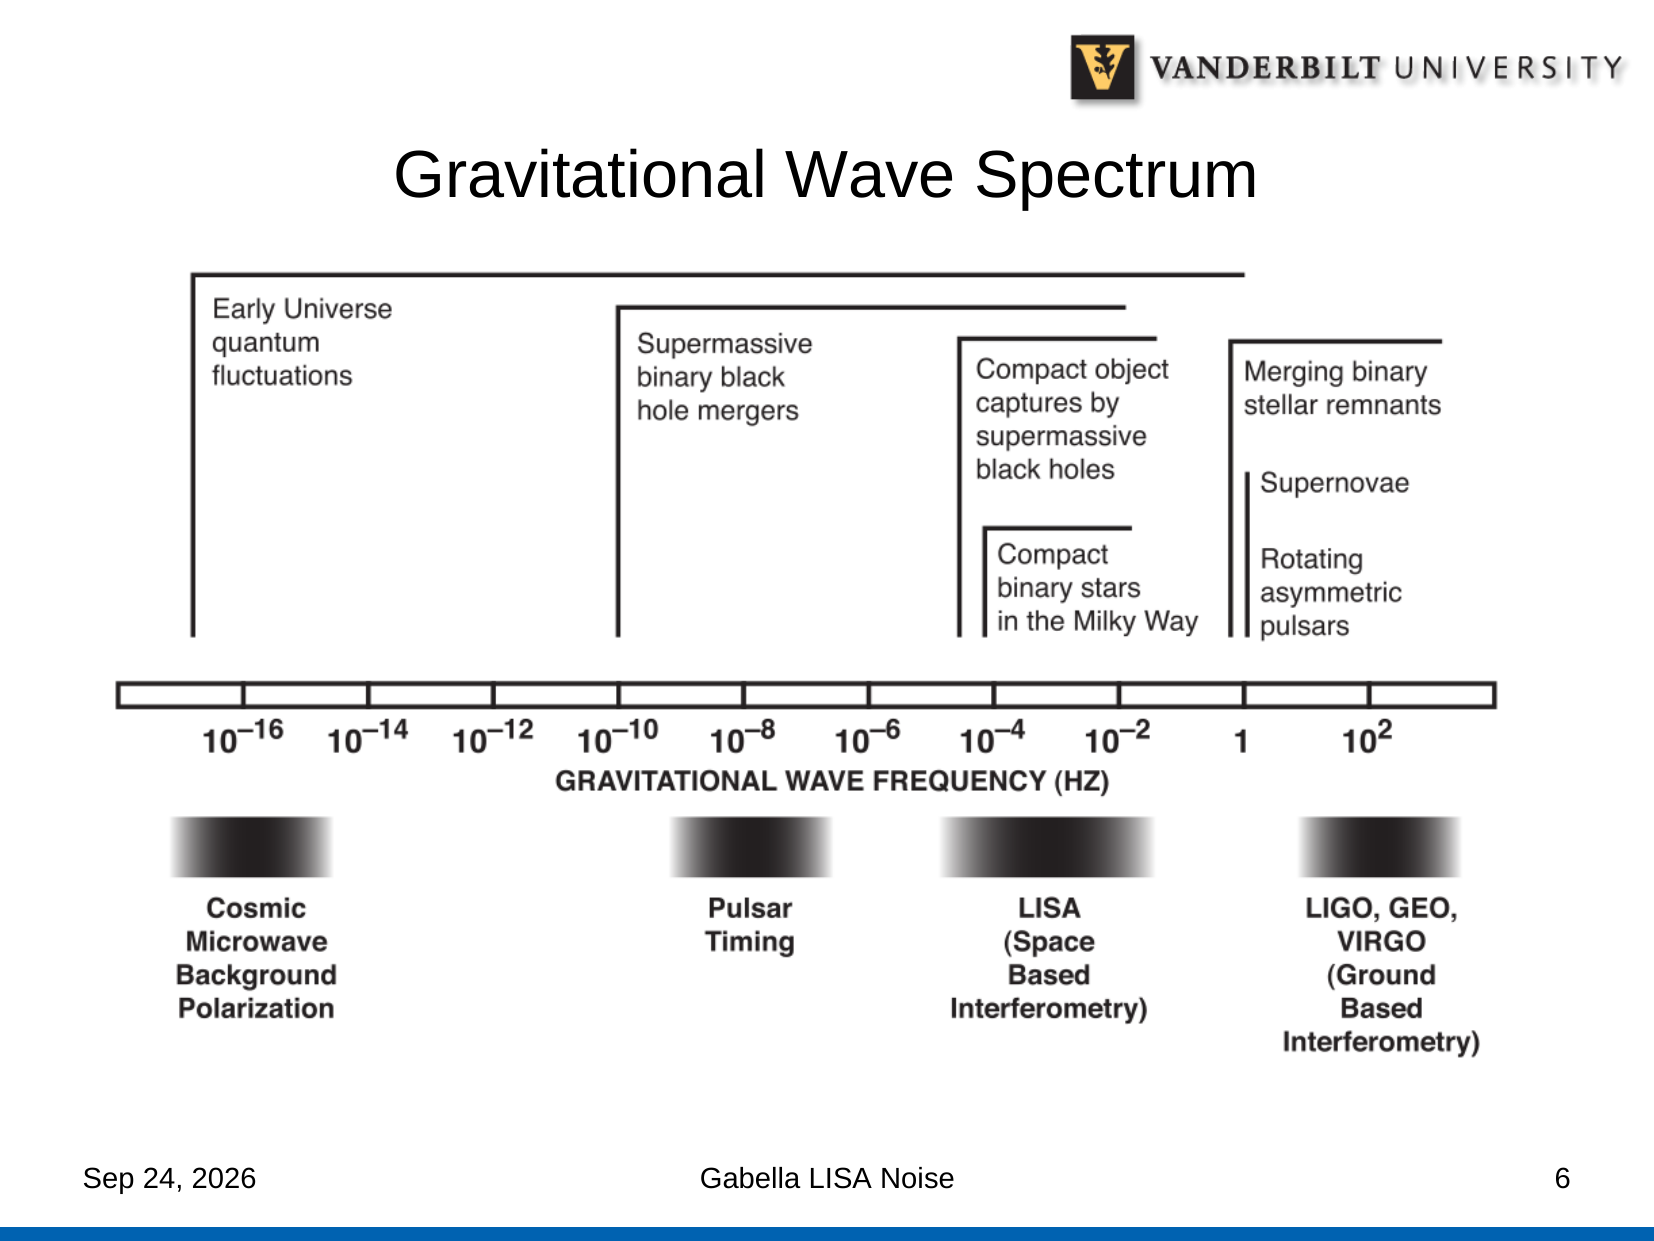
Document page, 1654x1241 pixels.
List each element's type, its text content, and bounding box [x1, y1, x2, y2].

title Gravitational Wave Spectrum [82, 132, 1571, 218]
picture [1067, 31, 1637, 115]
picture [67, 230, 1568, 1128]
